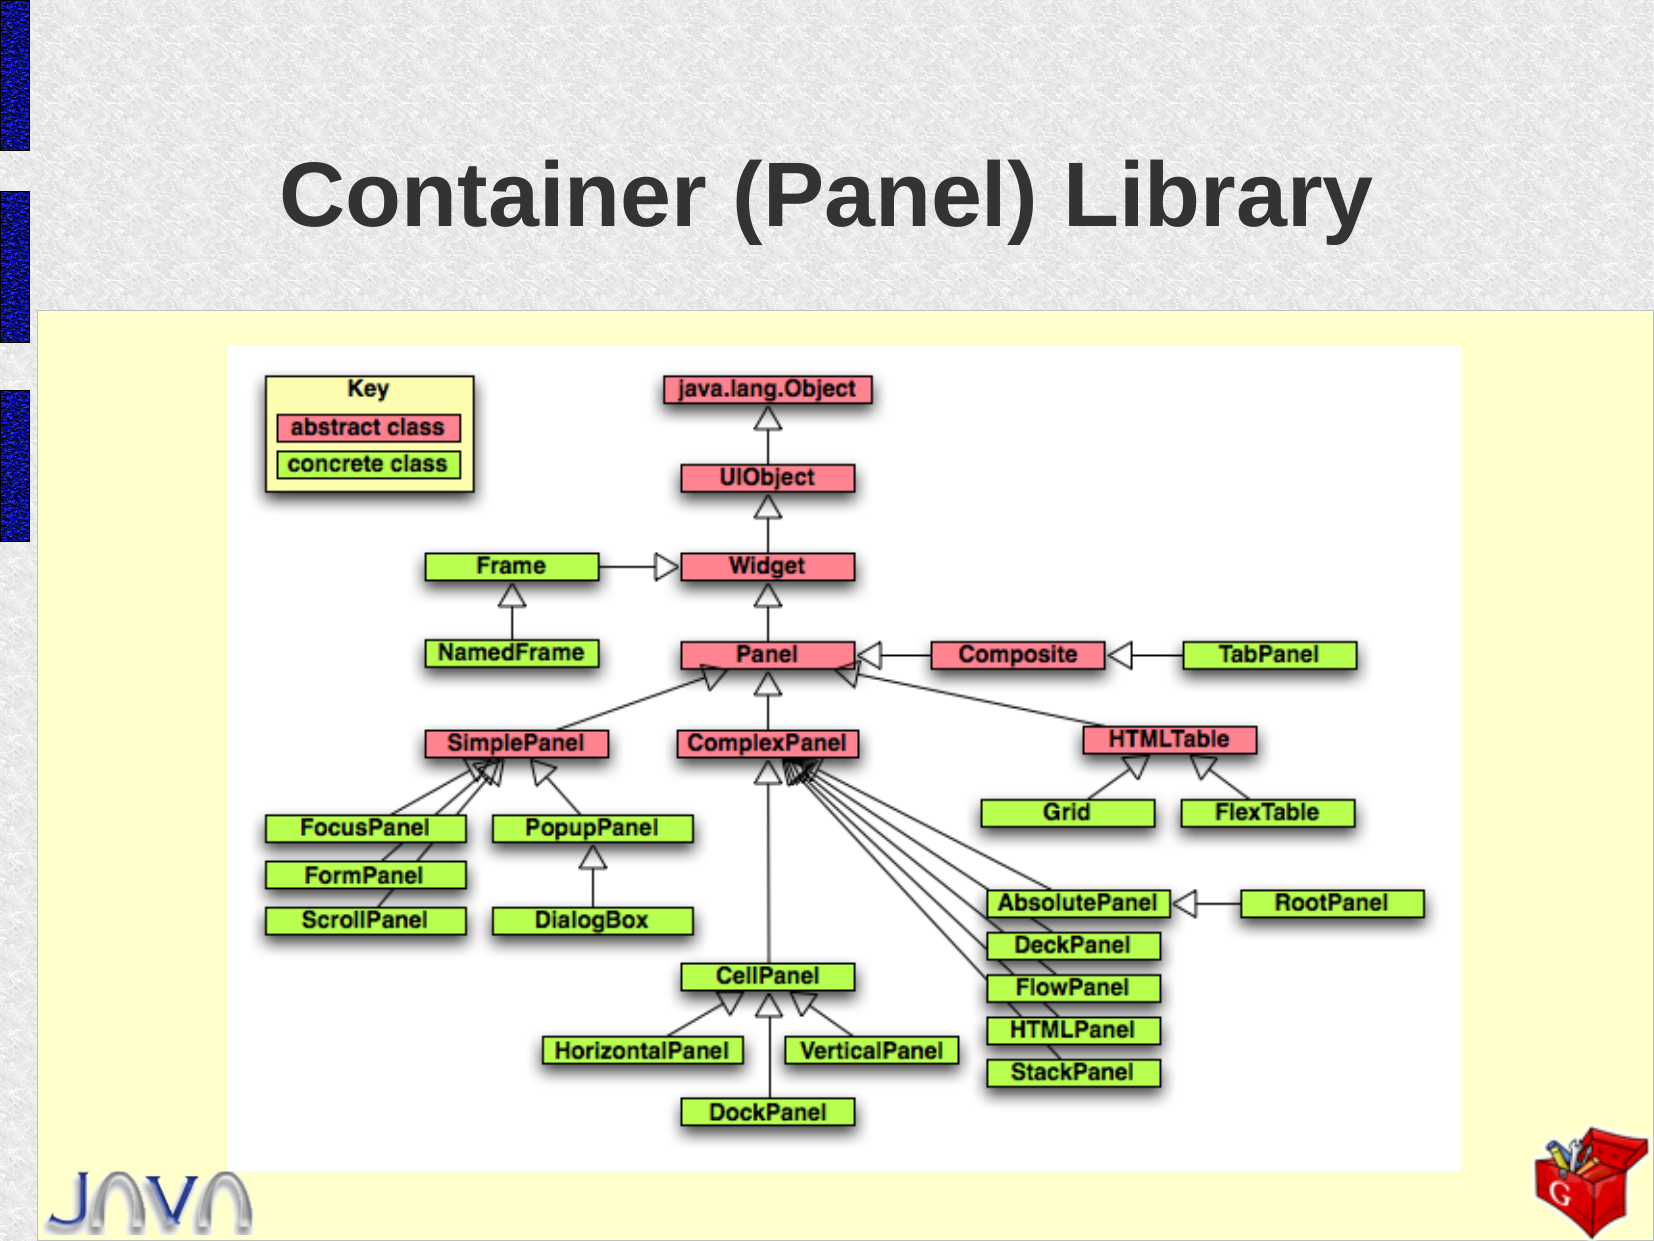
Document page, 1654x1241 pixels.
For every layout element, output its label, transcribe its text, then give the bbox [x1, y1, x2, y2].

picture [43, 345, 1462, 1235]
picture [1, 391, 29, 541]
picture [1525, 1118, 1654, 1241]
title Container (Panel) Library [121, 91, 1534, 299]
picture [0, 0, 1654, 1241]
picture [1, 192, 29, 342]
picture [1, 1, 29, 150]
